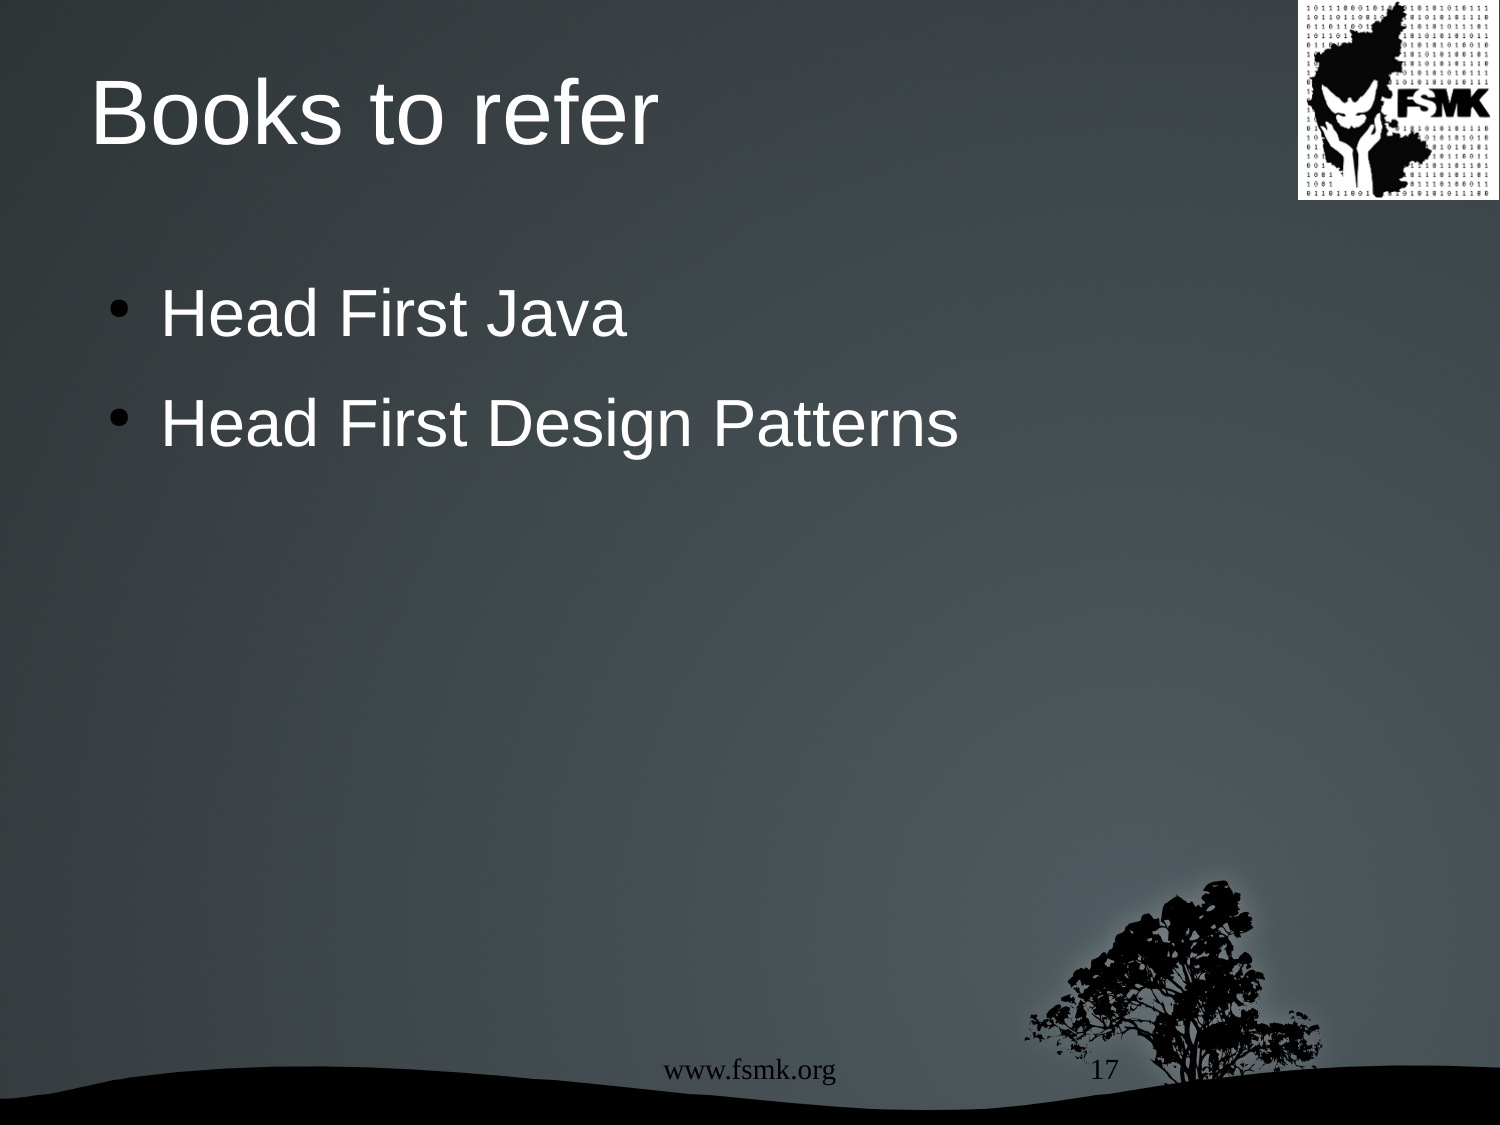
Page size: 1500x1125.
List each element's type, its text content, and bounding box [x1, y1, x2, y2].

list Head First Java Head First Design Patterns [75, 262, 1425, 1005]
text_box www.fsmk.org [512, 1042, 988, 1103]
title Books to refer [75, 45, 1425, 233]
picture [0, 0, 1500, 1125]
text_box <number> [1074, 1042, 1425, 1103]
